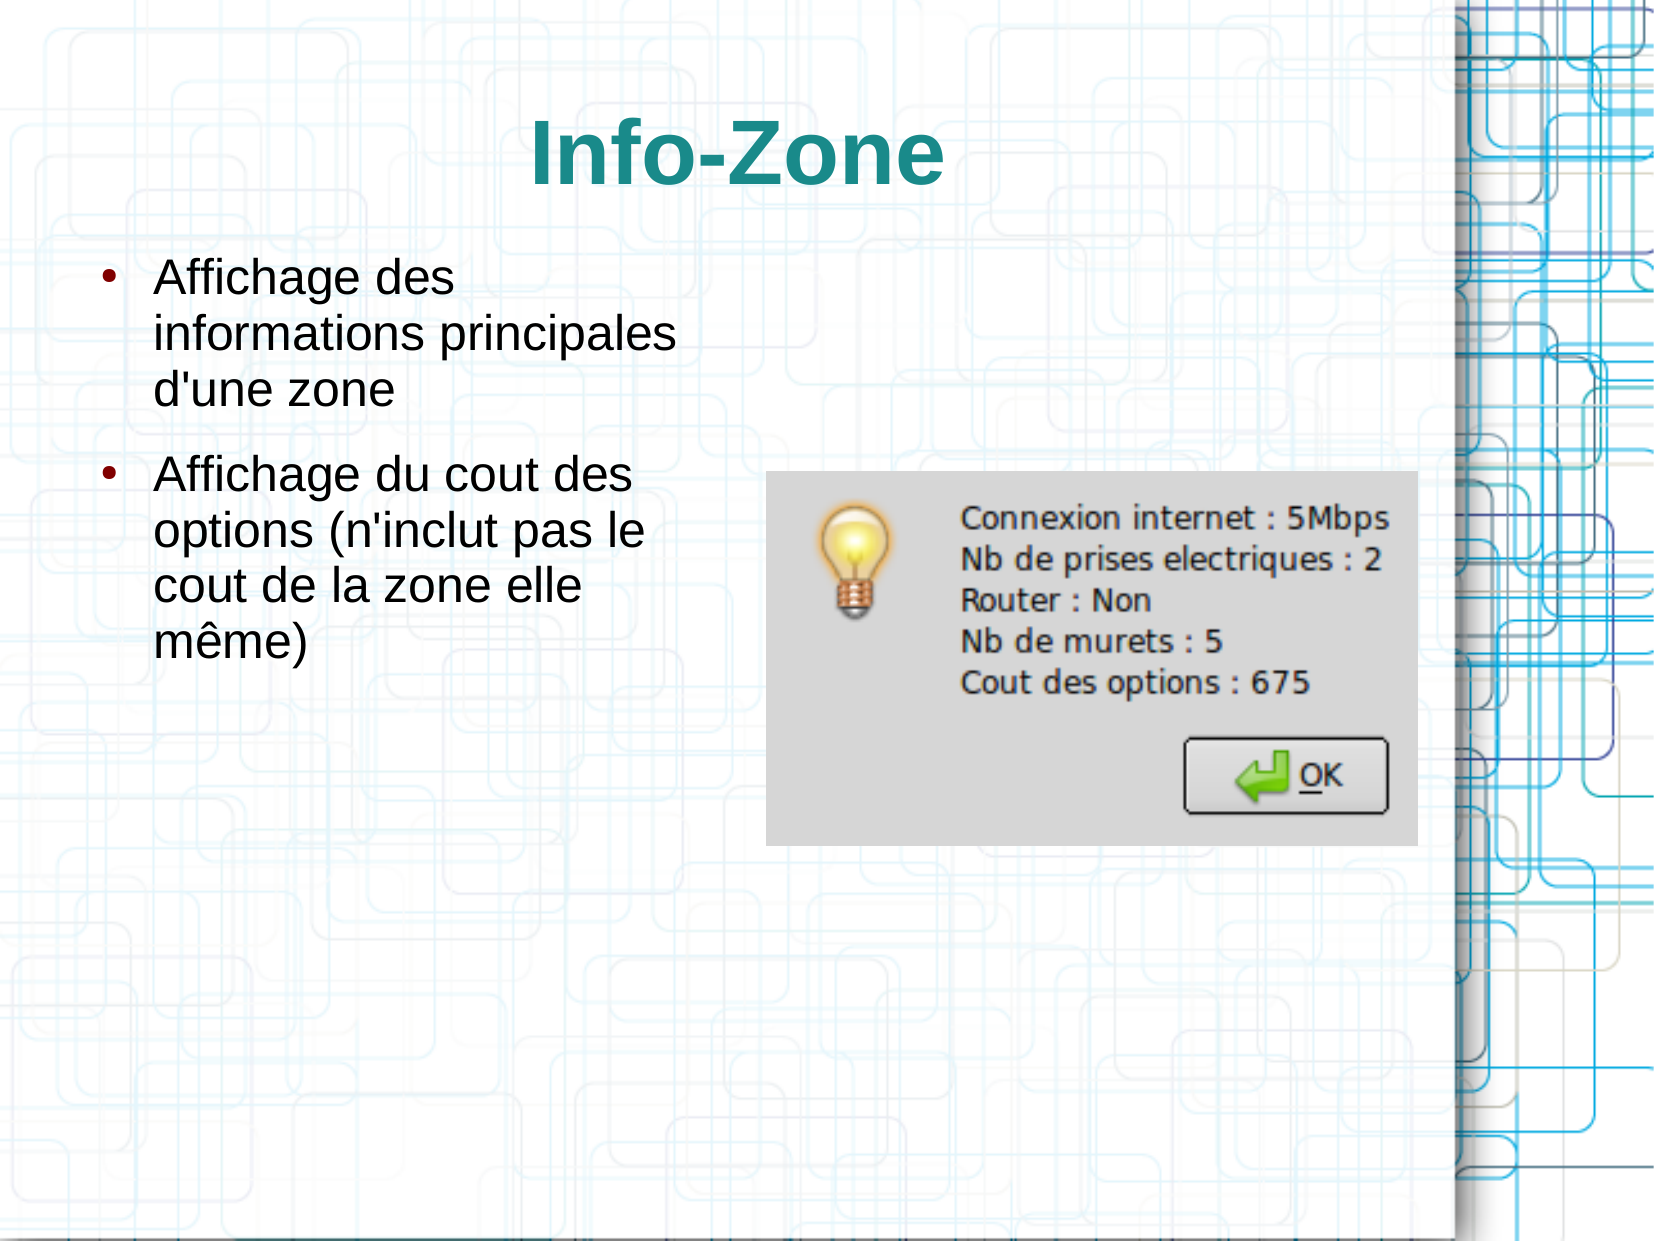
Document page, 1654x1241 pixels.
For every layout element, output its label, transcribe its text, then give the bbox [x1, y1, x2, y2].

list Affichage des informations principales d'une zone Affichage du cout des options (n'inclut pas le cout de la zone elle même) [82, 249, 734, 1069]
title Info-Zone [59, 49, 1418, 257]
picture [0, 0, 1654, 1241]
